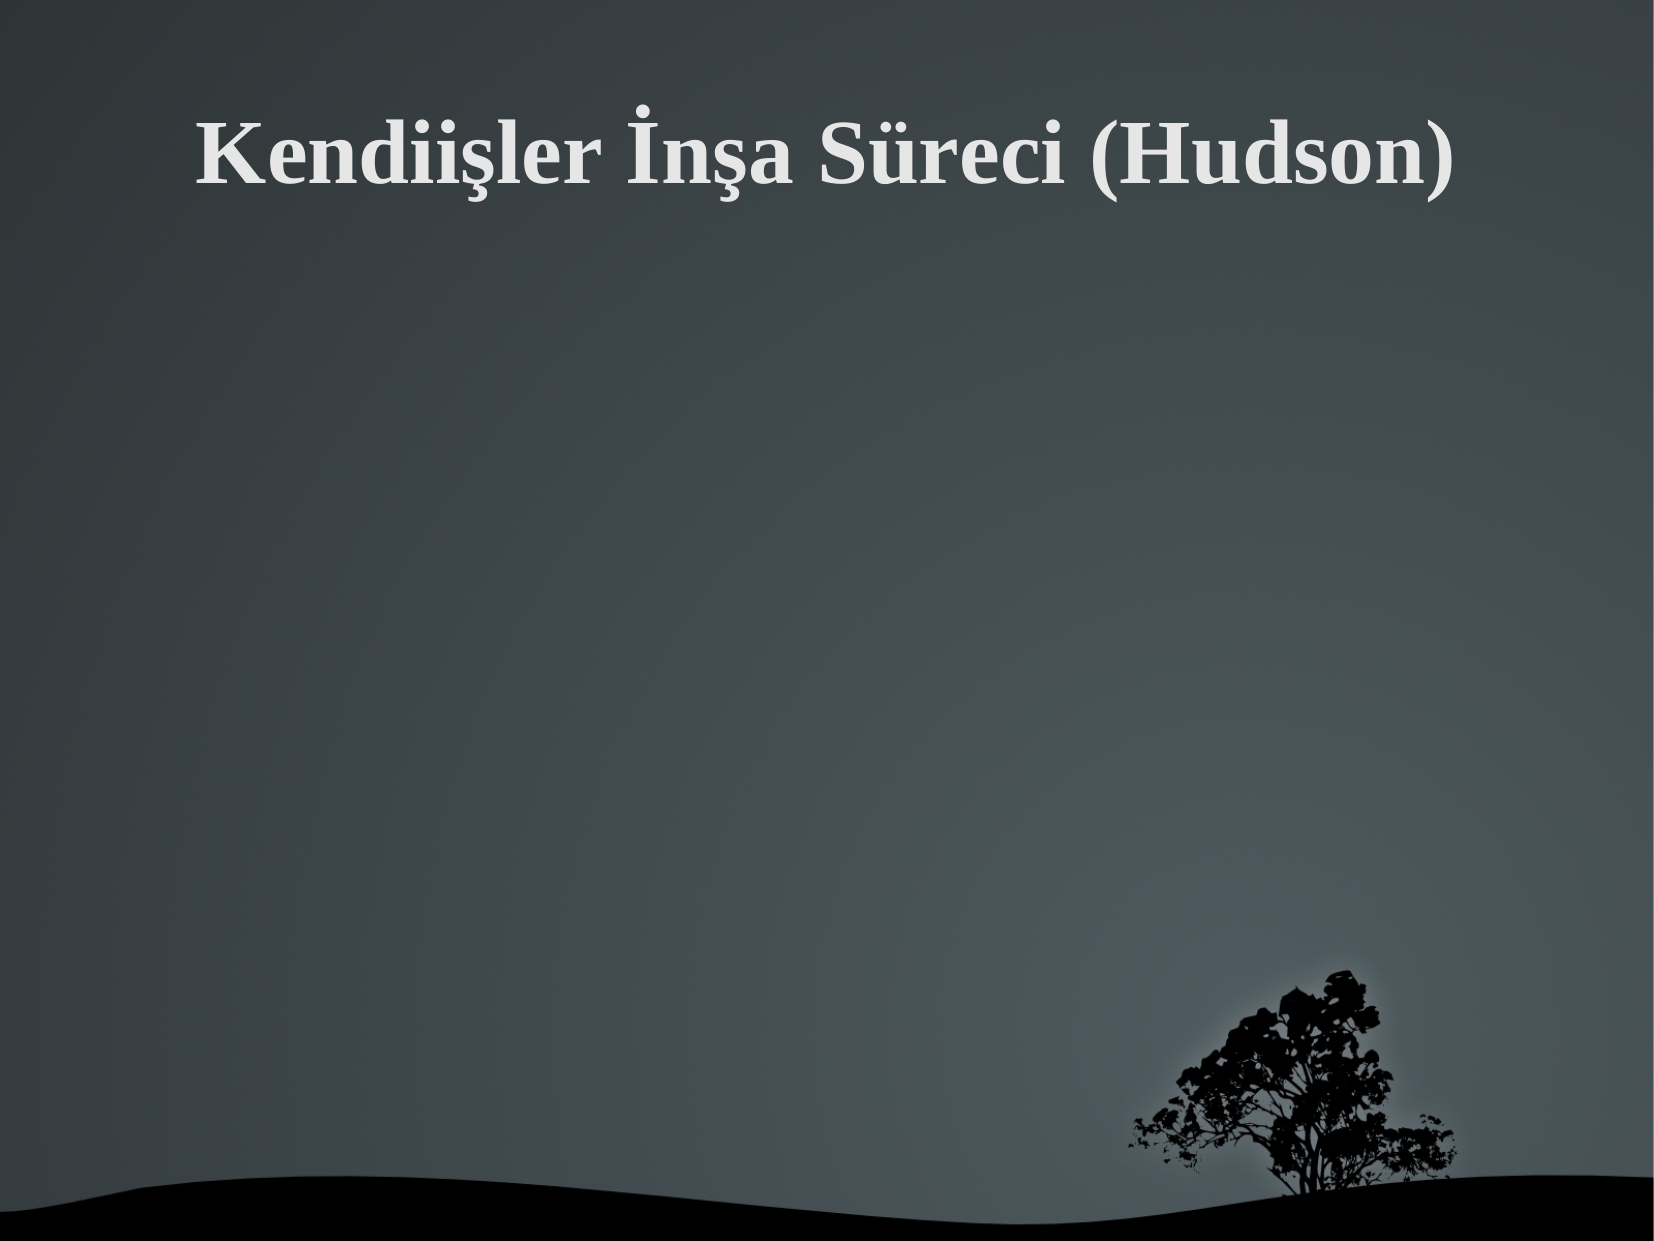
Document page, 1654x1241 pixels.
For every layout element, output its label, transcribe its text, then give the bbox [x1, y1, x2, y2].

picture [0, 0, 1654, 1241]
title Kendiişler İnşa Süreci (Hudson) [82, 56, 1571, 250]
